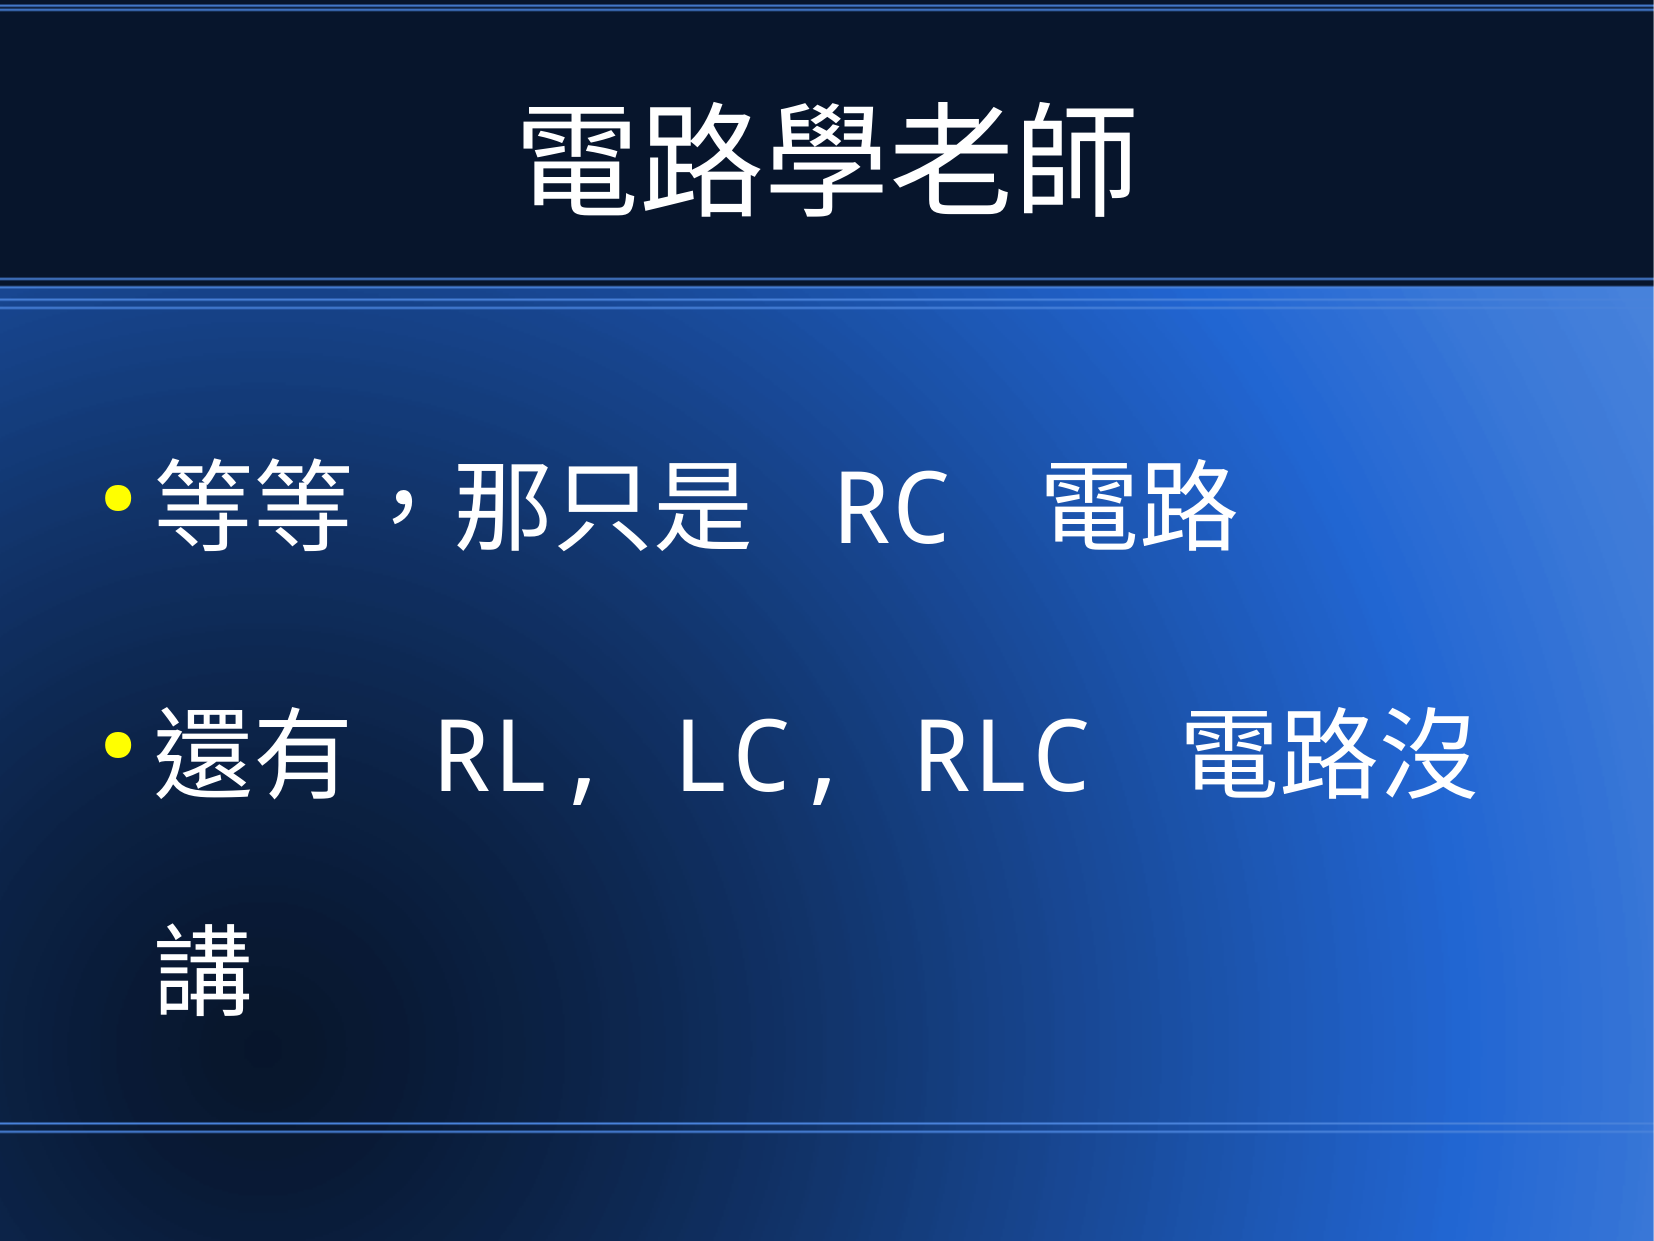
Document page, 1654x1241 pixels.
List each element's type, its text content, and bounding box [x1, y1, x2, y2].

list 等等，那只是 RC 電路 還有 RL, LC, RLC 電路沒講 [82, 355, 1571, 1241]
picture [0, 0, 1654, 1241]
title 電路學老師 [82, 49, 1571, 257]
